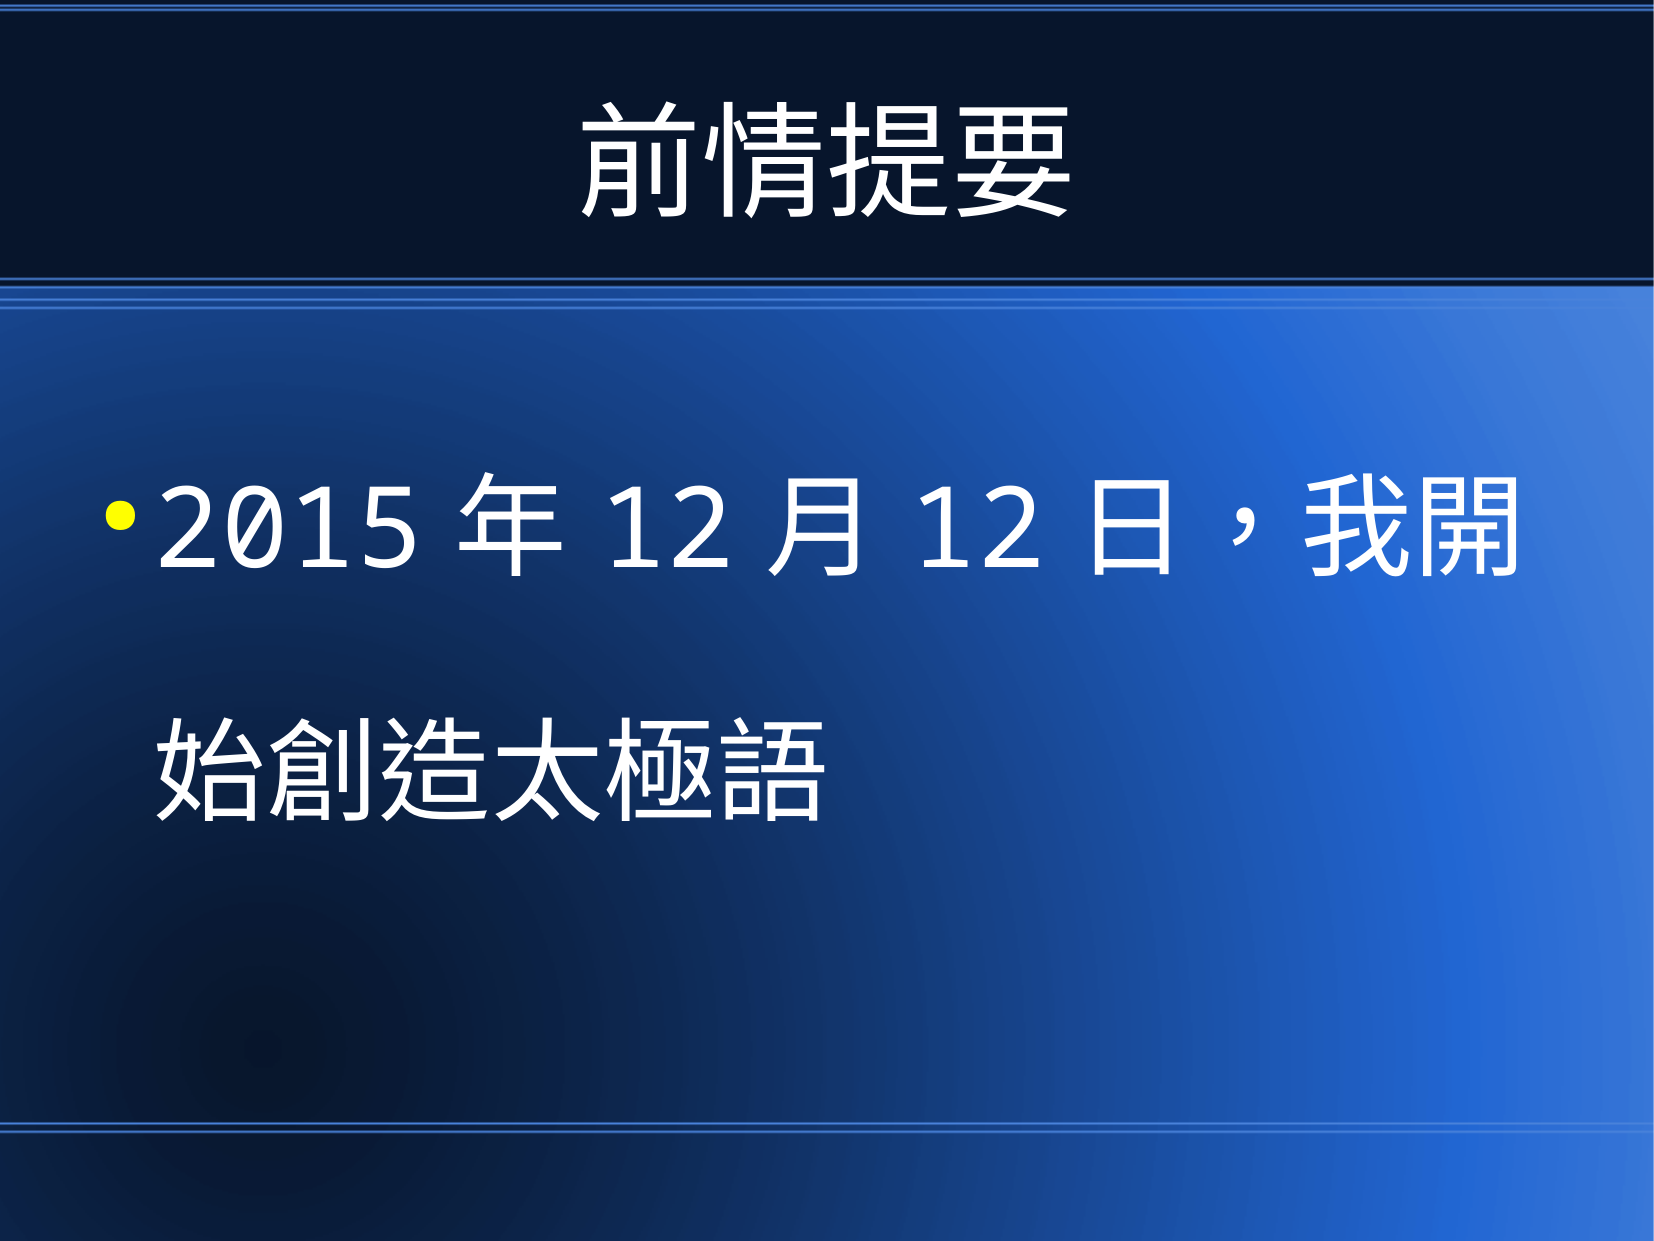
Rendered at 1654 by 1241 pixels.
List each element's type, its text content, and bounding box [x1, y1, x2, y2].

picture [0, 0, 1654, 1241]
list 2015年12月12日，我開始創造太極語 [82, 355, 1571, 1241]
title 前情提要 [82, 49, 1571, 257]
